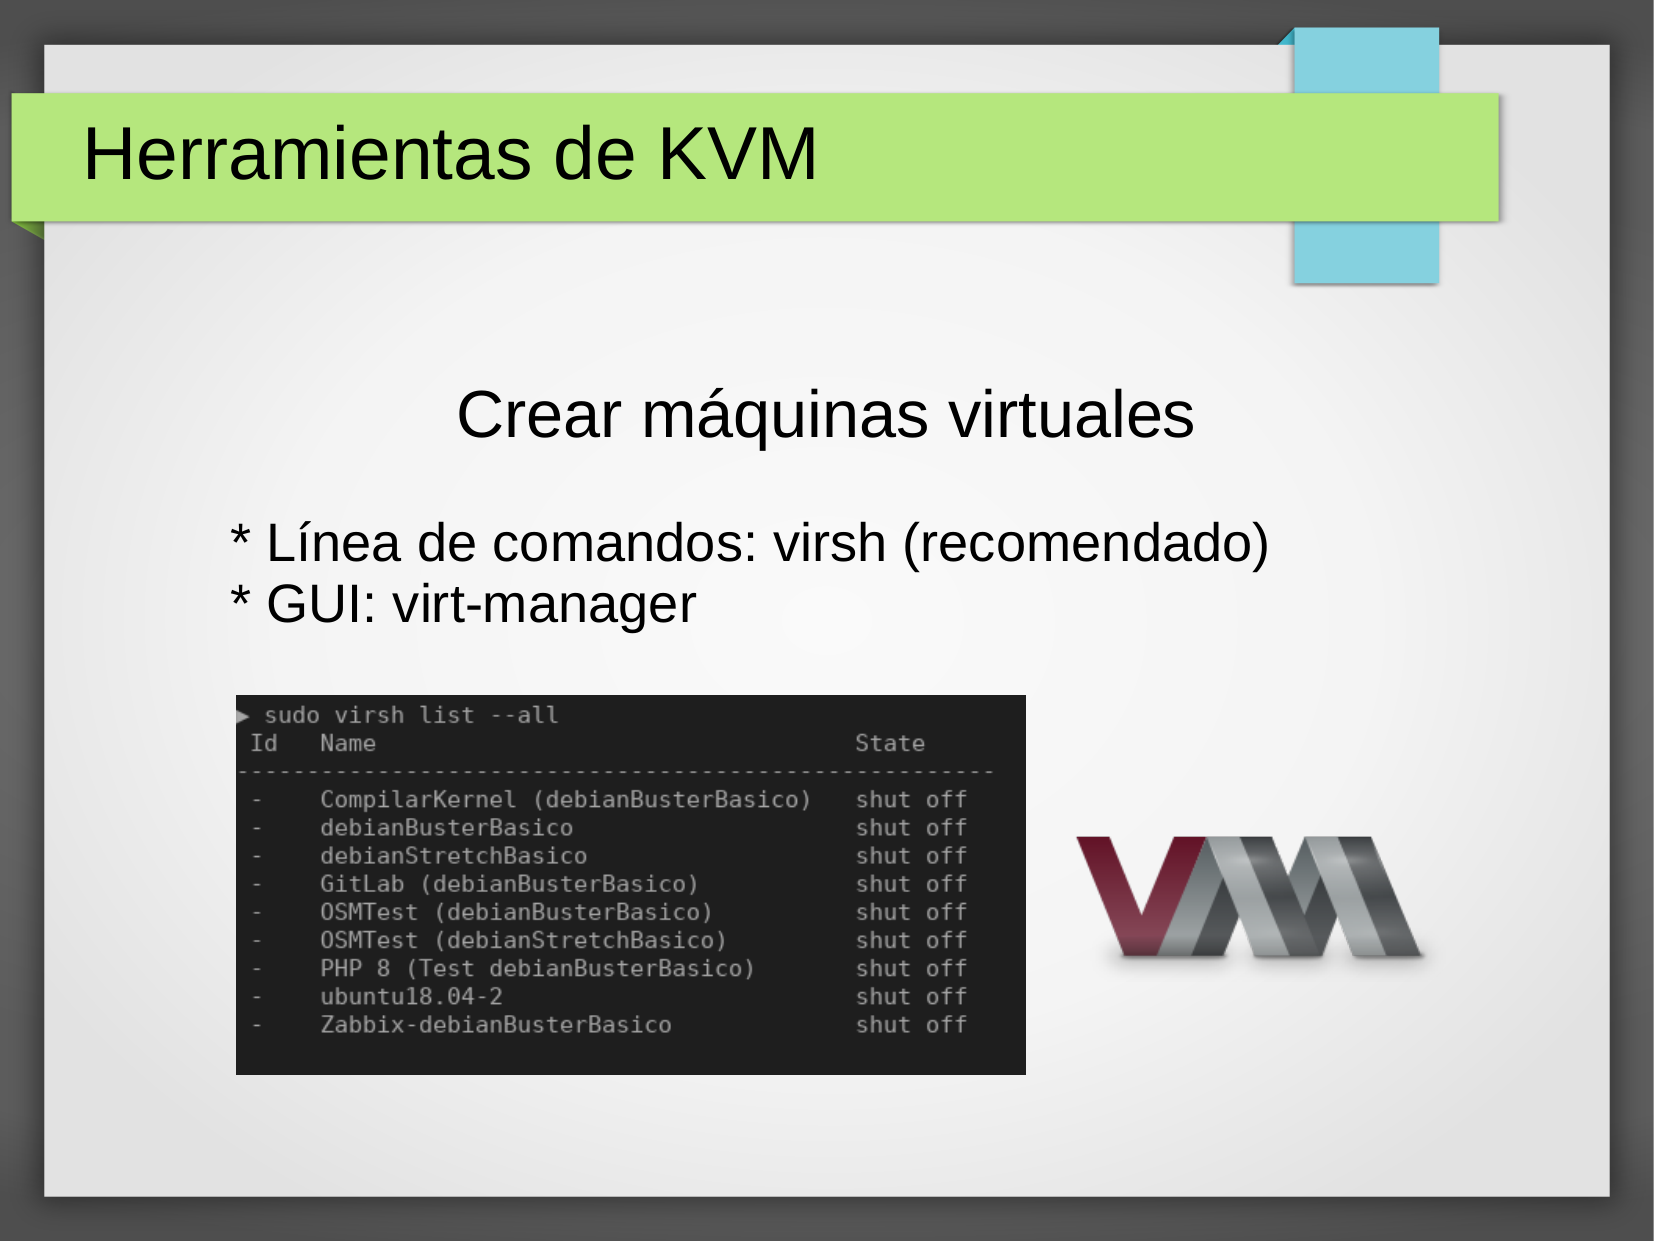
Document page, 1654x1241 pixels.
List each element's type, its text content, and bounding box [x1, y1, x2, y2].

title Herramientas de KVM [82, 94, 1264, 213]
subtitle Crear máquinas virtuales * Línea de comandos: virsh (recomendado) * GUI: virt-manager [82, 295, 1571, 1015]
picture [0, 0, 1654, 1241]
